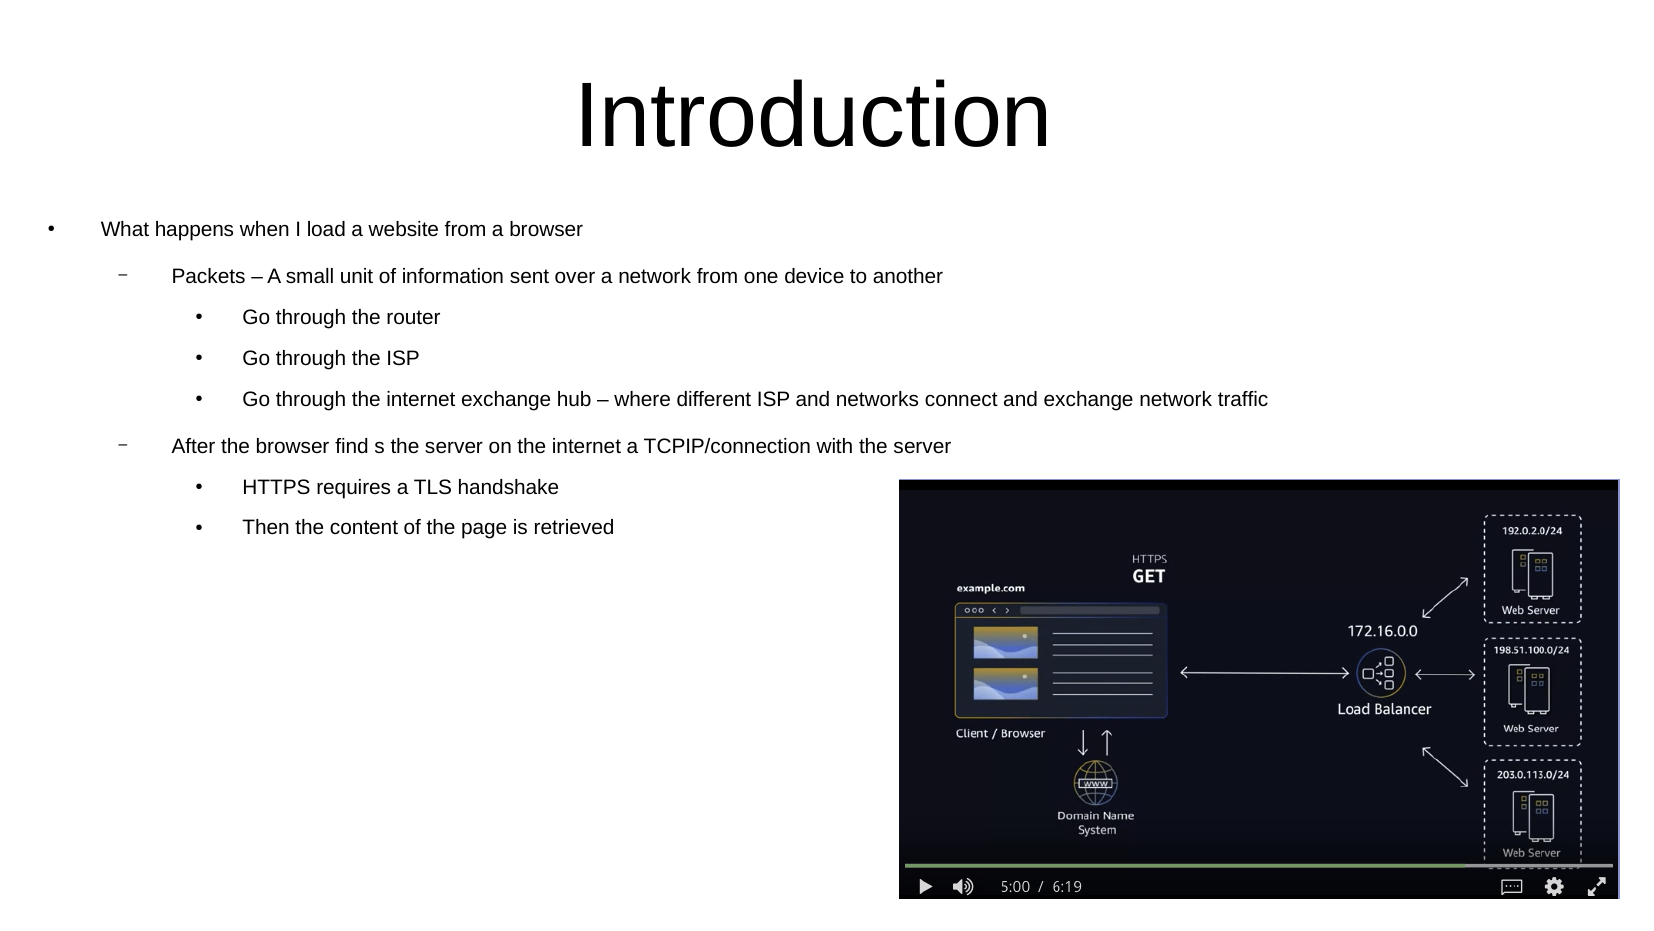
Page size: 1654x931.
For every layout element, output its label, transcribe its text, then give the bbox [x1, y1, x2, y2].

list What happens when I load a website from a browser Packets – A small unit of information sent over a network from one device to another Go through the router Go through the ISP Go through the internet exchange hub – where different ISP and networks connect and exchange network traffic After the browser find s the server on the internet a TCPIP/connection with the server HTTPS requires a TLS handshake Then the content of the page is retrieved [30, 217, 1571, 901]
title Introduction [82, 37, 1571, 193]
picture [896, 479, 1622, 899]
